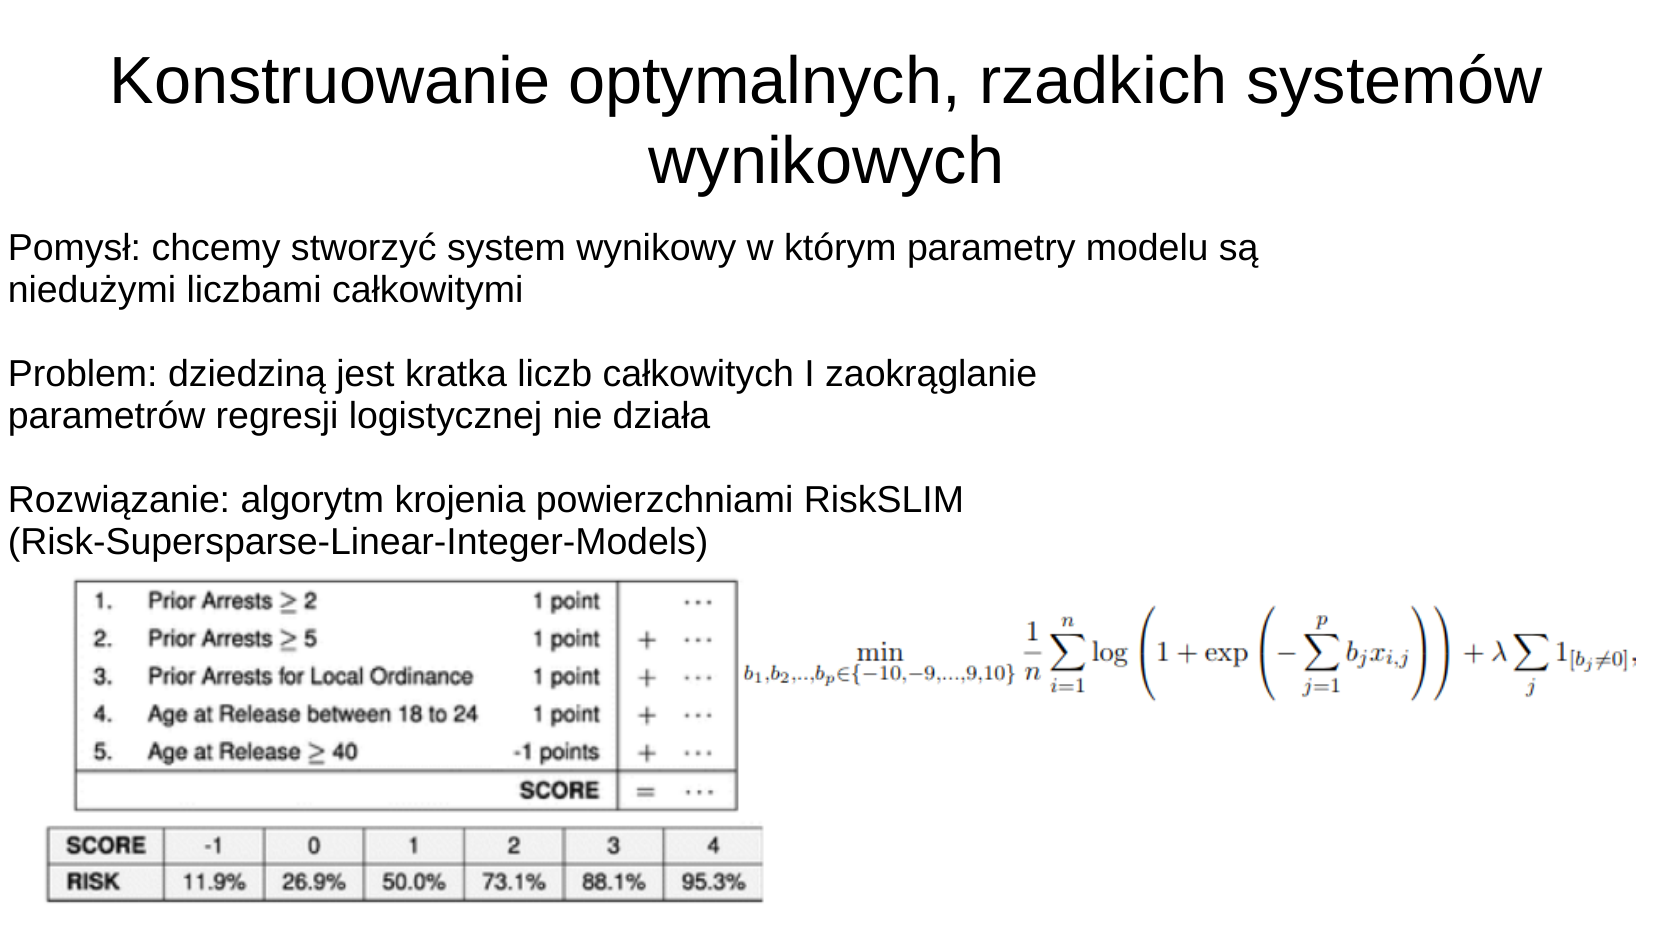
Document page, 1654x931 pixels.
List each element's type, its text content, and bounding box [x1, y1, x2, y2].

text_box Pomysł: chcemy stworzyć system wynikowy w którym parametry modelu są niedużymi liczbami całkowitymi Problem: dziedziną jest kratka liczb całkowitych I zaokrąglanie parametrów regresji logistycznej nie działa Rozwiązanie: algorytm krojenia powierzchniami RiskSLIM (Risk-Supersparse-Linear-Integer-Models) [0, 219, 1419, 601]
picture [5, 601, 1636, 926]
title Konstruowanie optymalnych, rzadkich systemów wynikowych [82, 37, 1571, 193]
